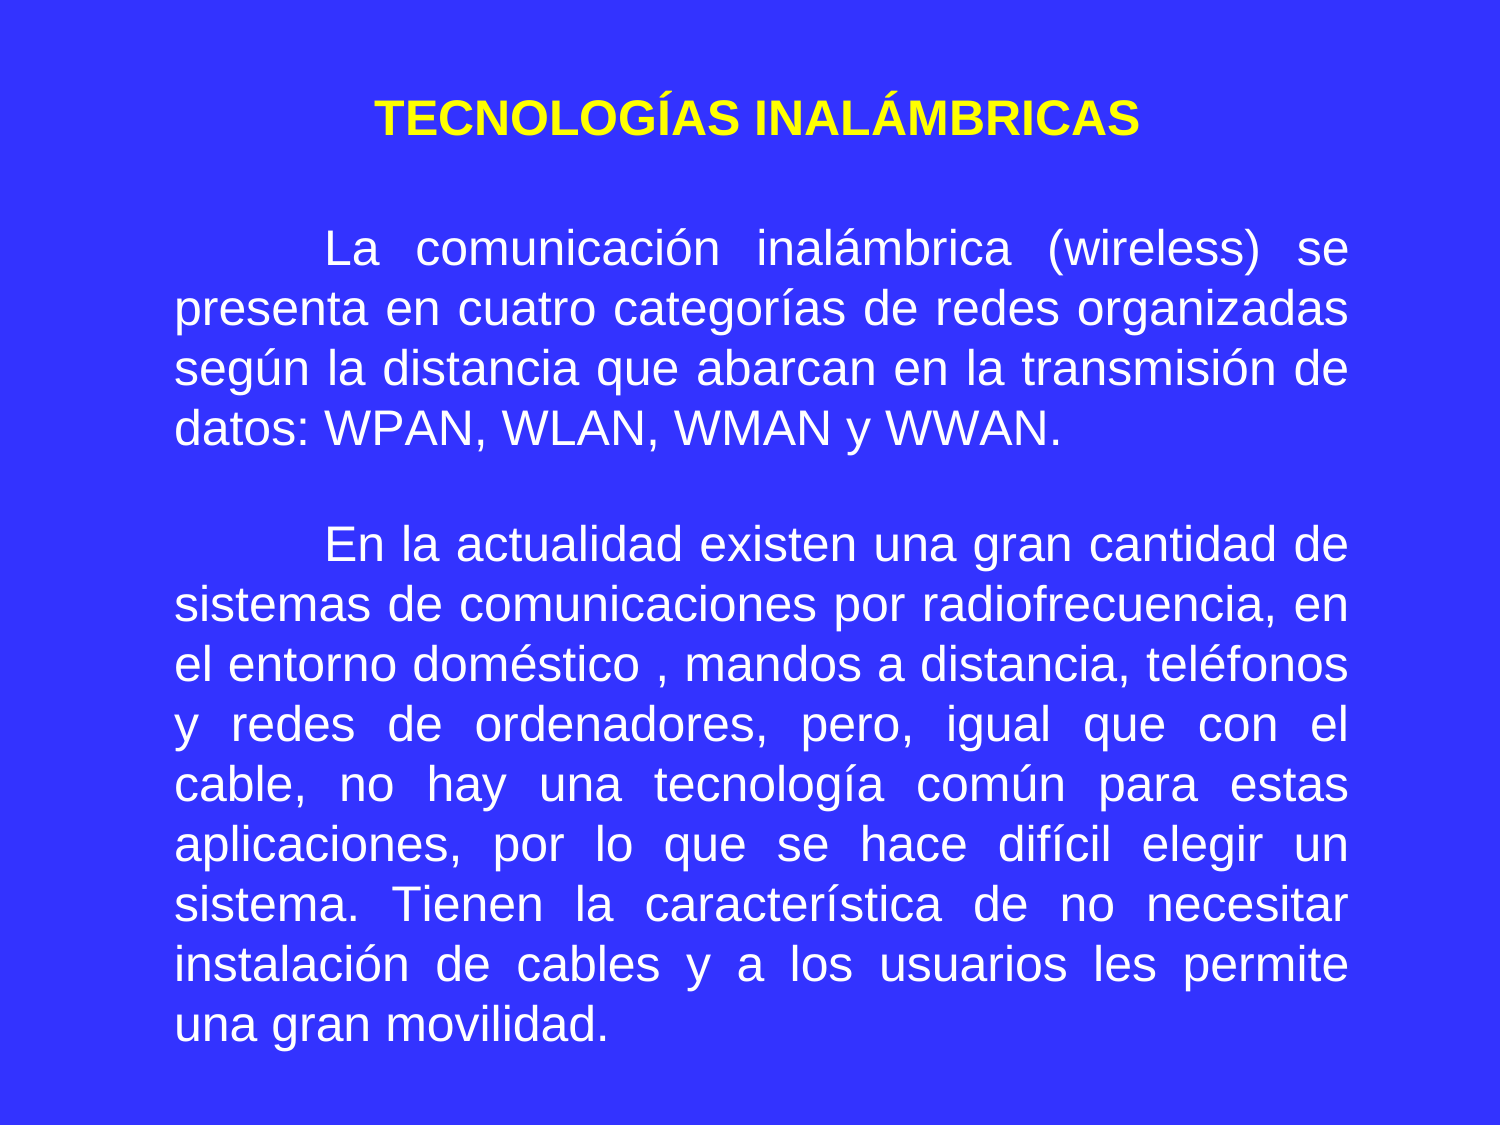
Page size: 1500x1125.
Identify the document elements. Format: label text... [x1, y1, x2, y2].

text_box La comunicación inalámbrica (wireless) se presenta en cuatro categorías de redes organizadas según la distancia que abarcan en la transmisión de datos: WPAN, WLAN, WMAN y WWAN. [159, 207, 1365, 464]
text_box En la actualidad existen una gran cantidad de sistemas de comunicaciones por radiofrecuencia, en el entorno doméstico , mandos a distancia, teléfonos y redes de ordenadores, pero, igual que con el cable, no hay una tecnología común para estas aplicaciones, por lo que se hace difícil elegir un sistema. Tienen la característica de no necesitar instalación de cables y a los usuarios les permite una gran movilidad. [159, 503, 1365, 1059]
text_box TECNOLOGÍAS INALÁMBRICAS [360, 78, 1164, 154]
